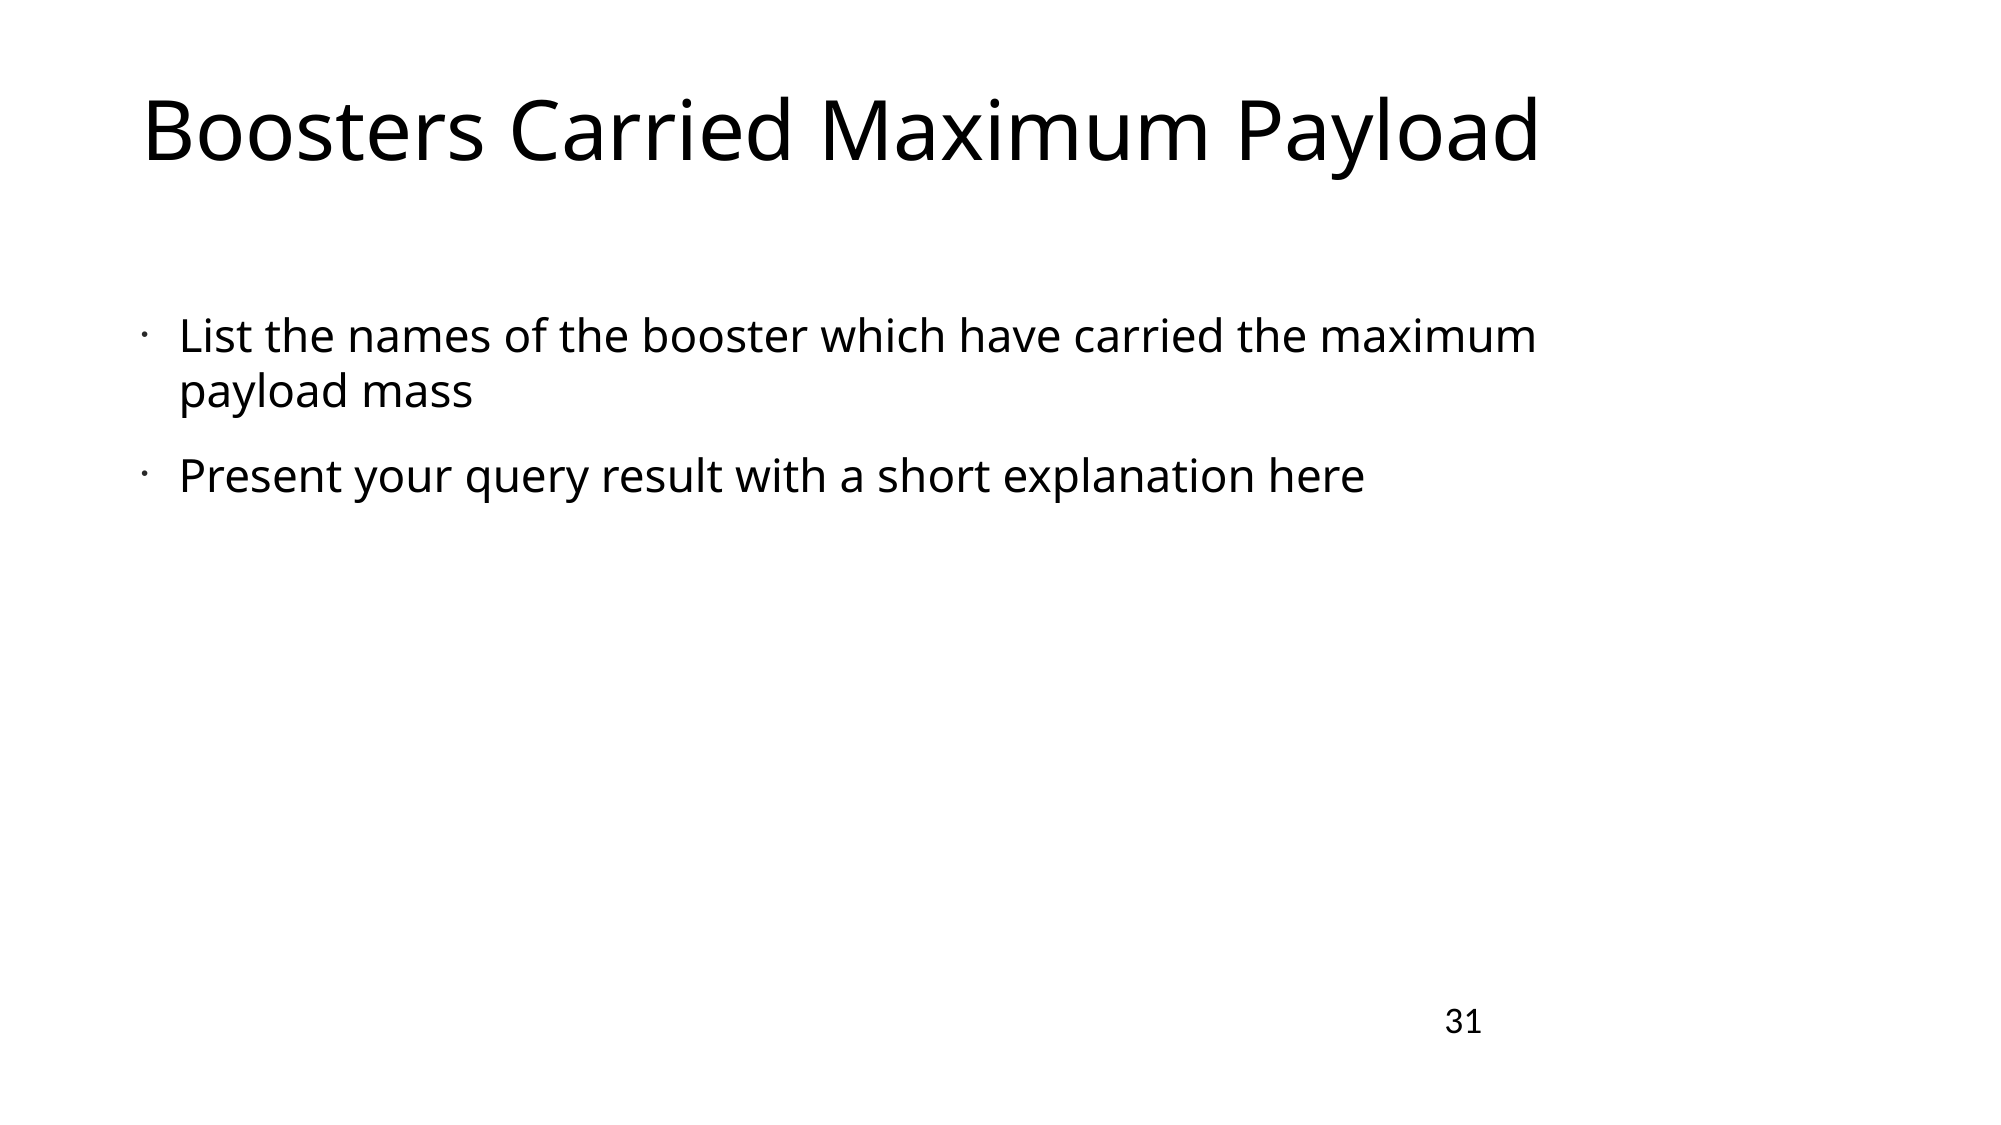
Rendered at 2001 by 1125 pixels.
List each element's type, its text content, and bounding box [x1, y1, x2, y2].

list List the names of the booster which have carried the maximum payload mass Present your query result with a short explanation here [126, 299, 1725, 1014]
text_box Boosters Carried Maximum Payload [126, 88, 1852, 179]
slide_number <szám> [1429, 988, 1880, 1055]
